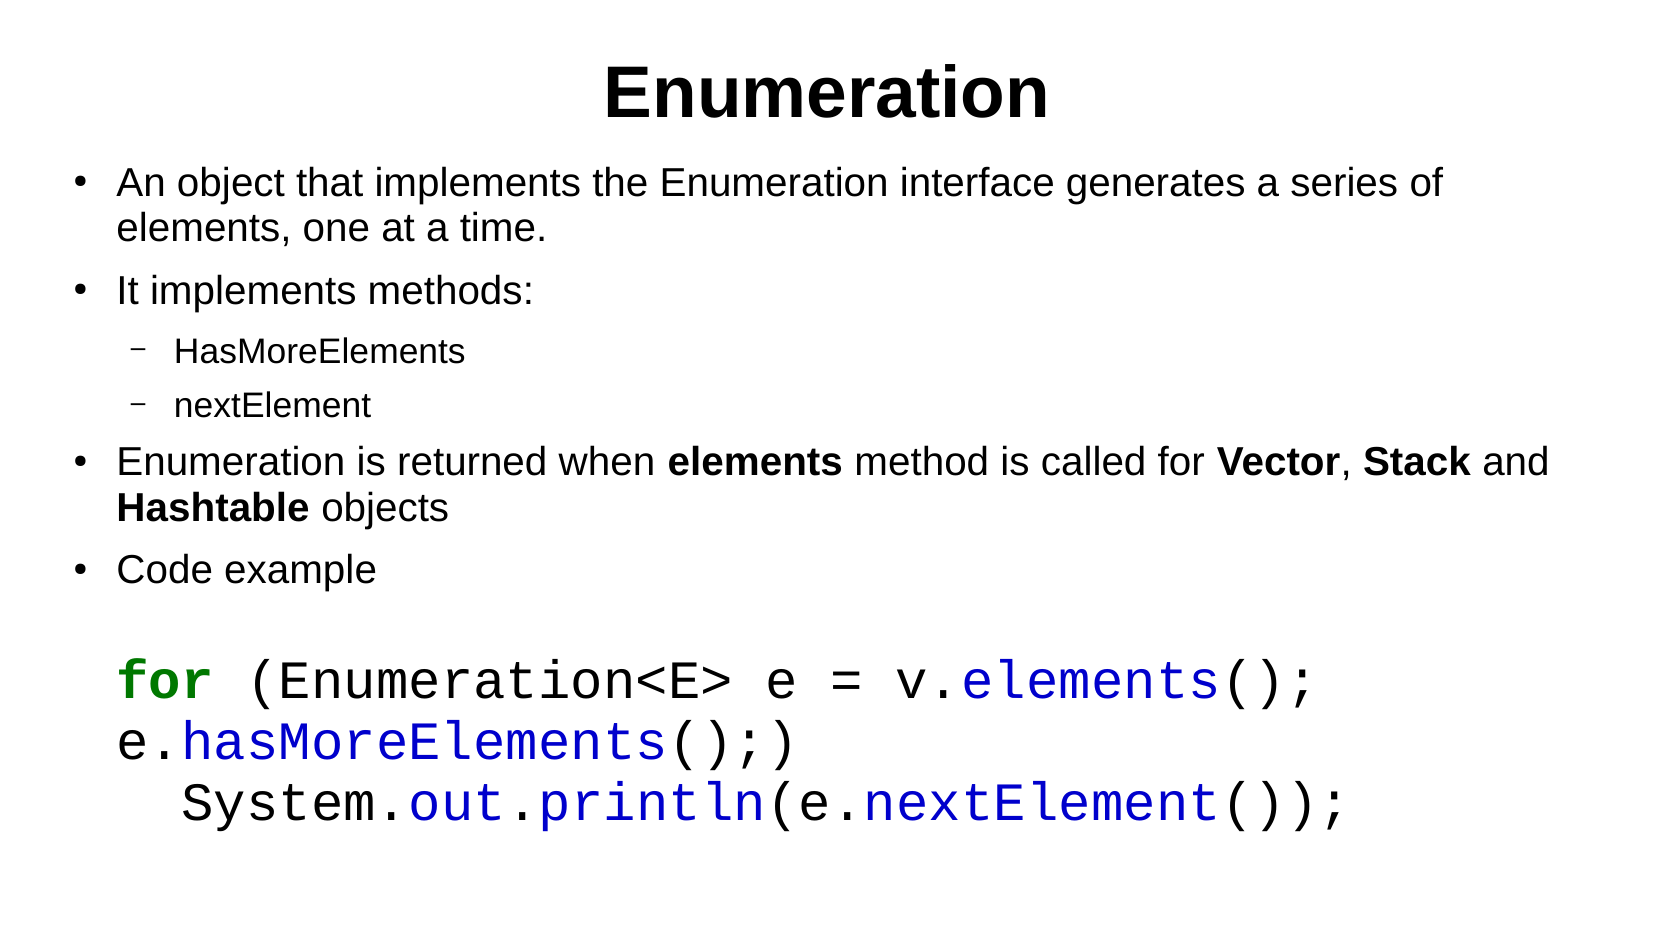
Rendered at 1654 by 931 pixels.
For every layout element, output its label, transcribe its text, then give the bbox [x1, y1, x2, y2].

list An object that implements the Enumeration interface generates a series of elements, one at a time. It implements methods: HasMoreElements nextElement Enumeration is returned when elements method is called for Vector, Stack and Hashtable objects Code example for (Enumeration<E> e = v.elements(); e.hasMoreElements();) System.out.println(e.nextElement()); [59, 159, 1595, 842]
title Enumeration [82, 37, 1571, 147]
